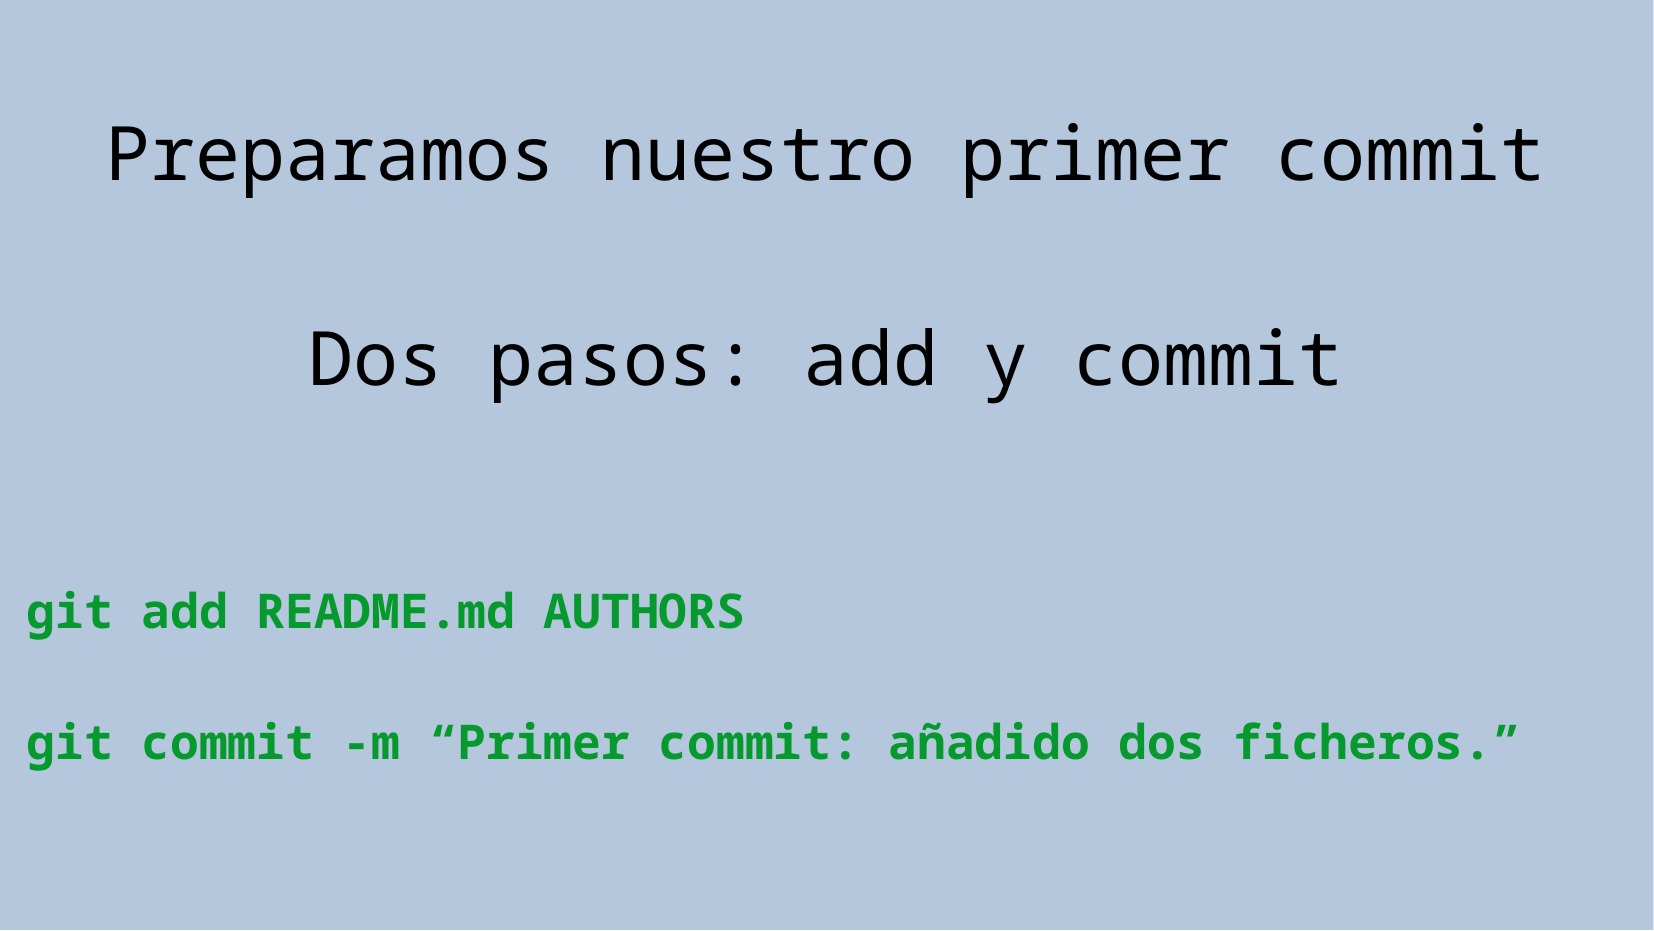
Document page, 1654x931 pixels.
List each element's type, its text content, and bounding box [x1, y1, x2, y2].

subtitle Preparamos nuestro primer commit Dos pasos: add y commit git add README.md AUTHORS git commit -m “Primer commit: añadido dos ficheros.” [26, 76, 1626, 797]
